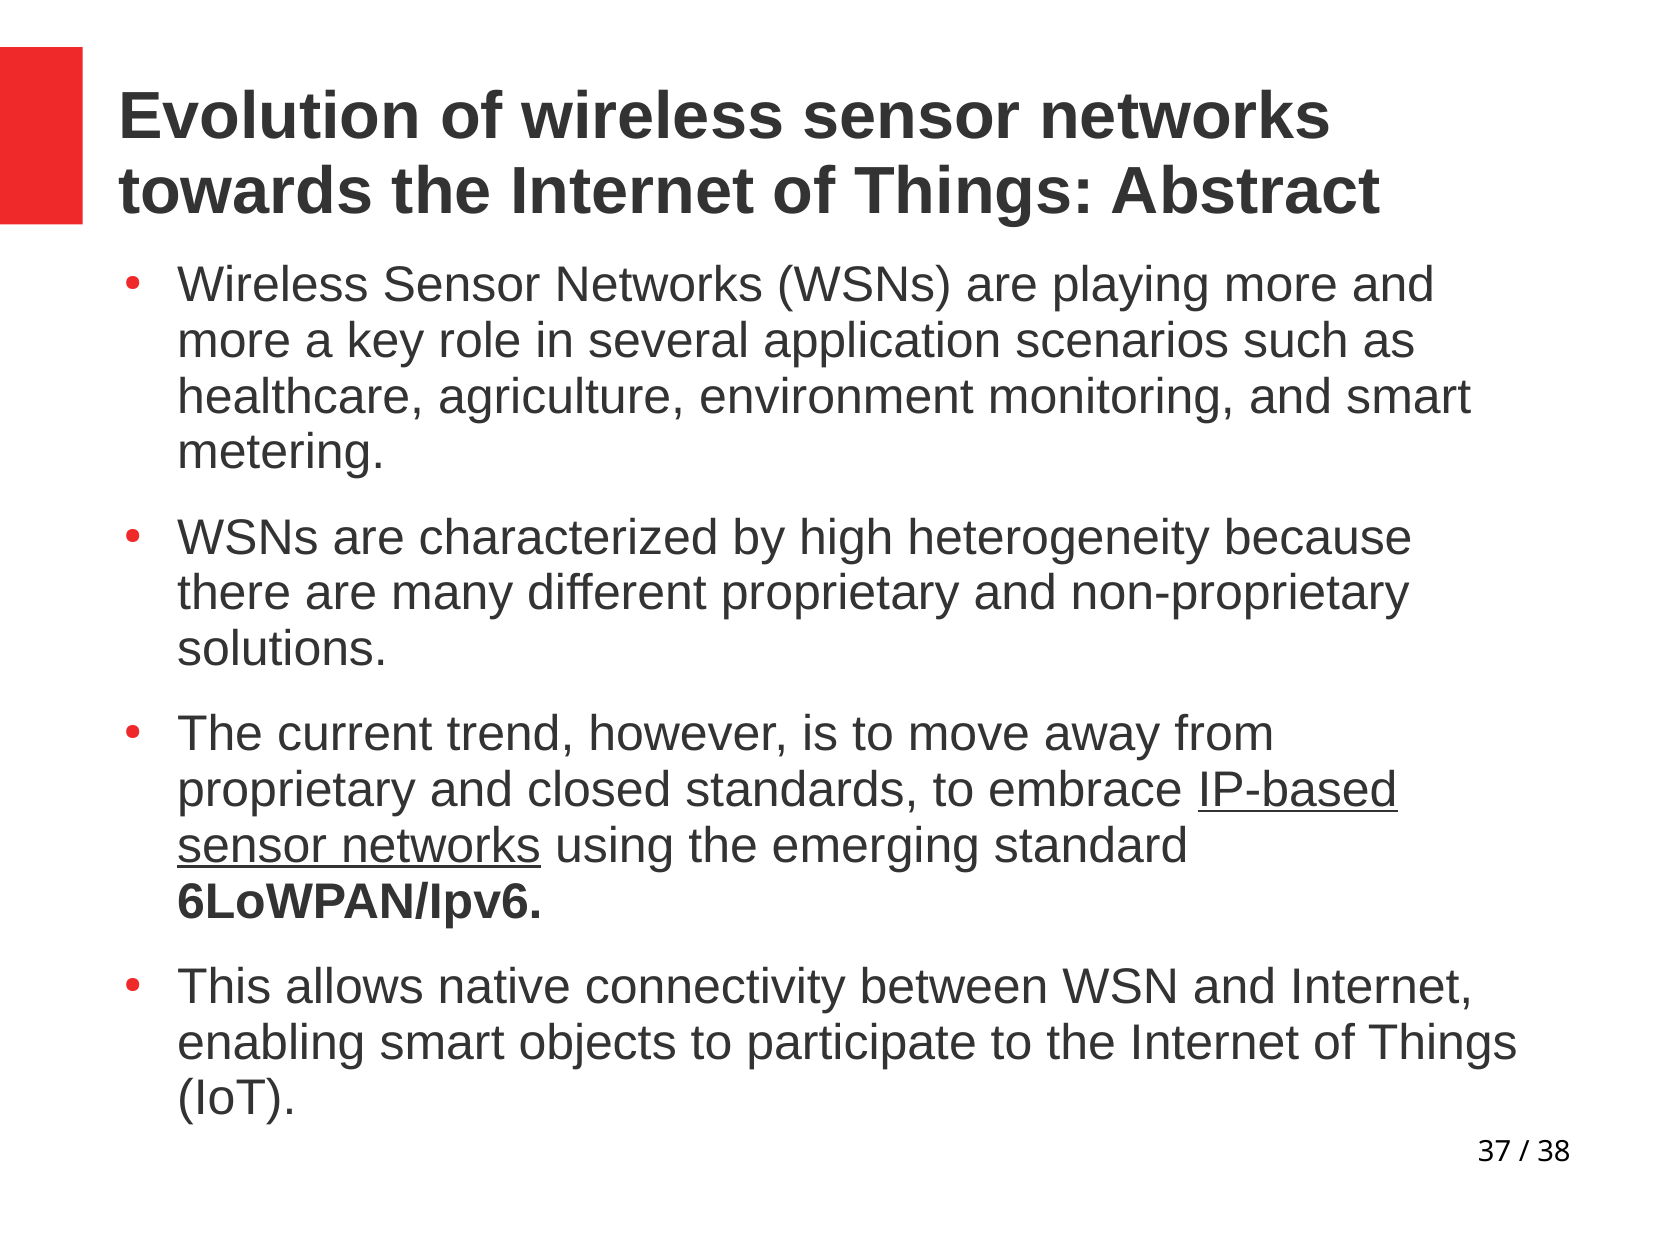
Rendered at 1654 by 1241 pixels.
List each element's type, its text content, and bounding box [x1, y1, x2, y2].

title Evolution of wireless sensor networks towards the Internet of Things: Abstract [118, 49, 1571, 257]
list Wireless Sensor Networks (WSNs) are playing more and more a key role in several application scenarios such as healthcare, agriculture, environment monitoring, and smart metering. WSNs are characterized by high heterogeneity because there are many different proprietary and non-proprietary solutions. The current trend, however, is to move away from proprietary and closed standards, to embrace IP-based sensor networks using the emerging standard 6LoWPAN/Ipv6. This allows native connectivity between WSN and Internet, enabling smart objects to participate to the Internet of Things (IoT). [106, 256, 1524, 976]
